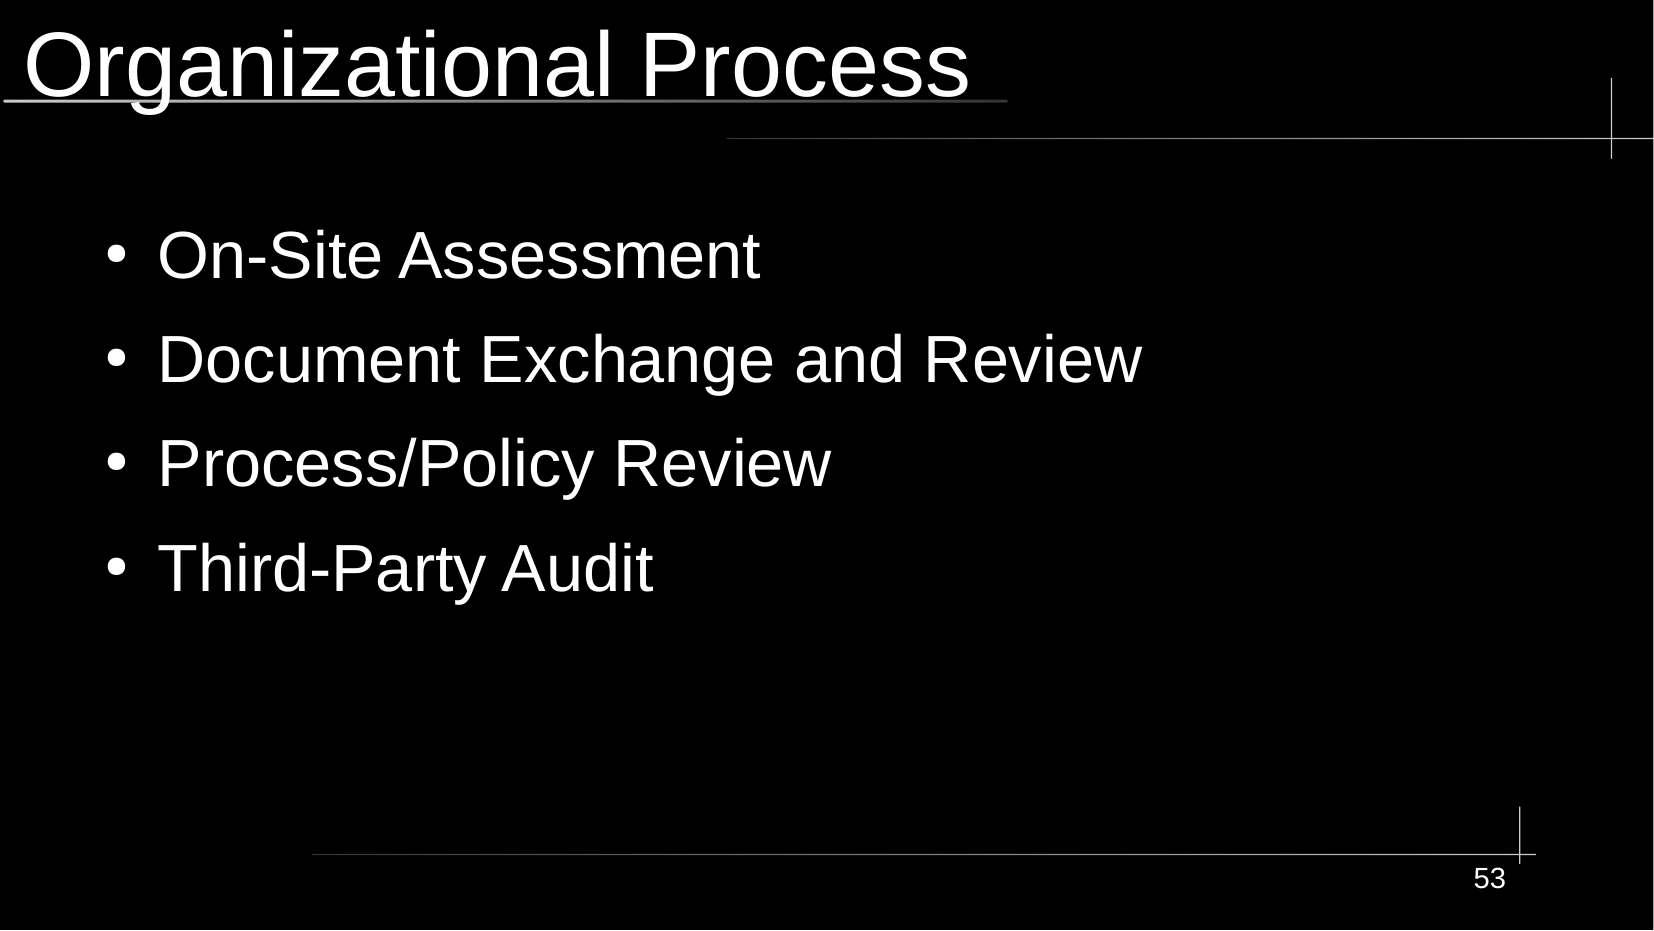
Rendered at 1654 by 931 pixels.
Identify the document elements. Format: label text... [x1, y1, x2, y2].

title Organizational Process [23, 11, 1589, 119]
list On-Site Assessment Document Exchange and Review Process/Policy Review Third-Party Audit [86, 217, 1576, 901]
